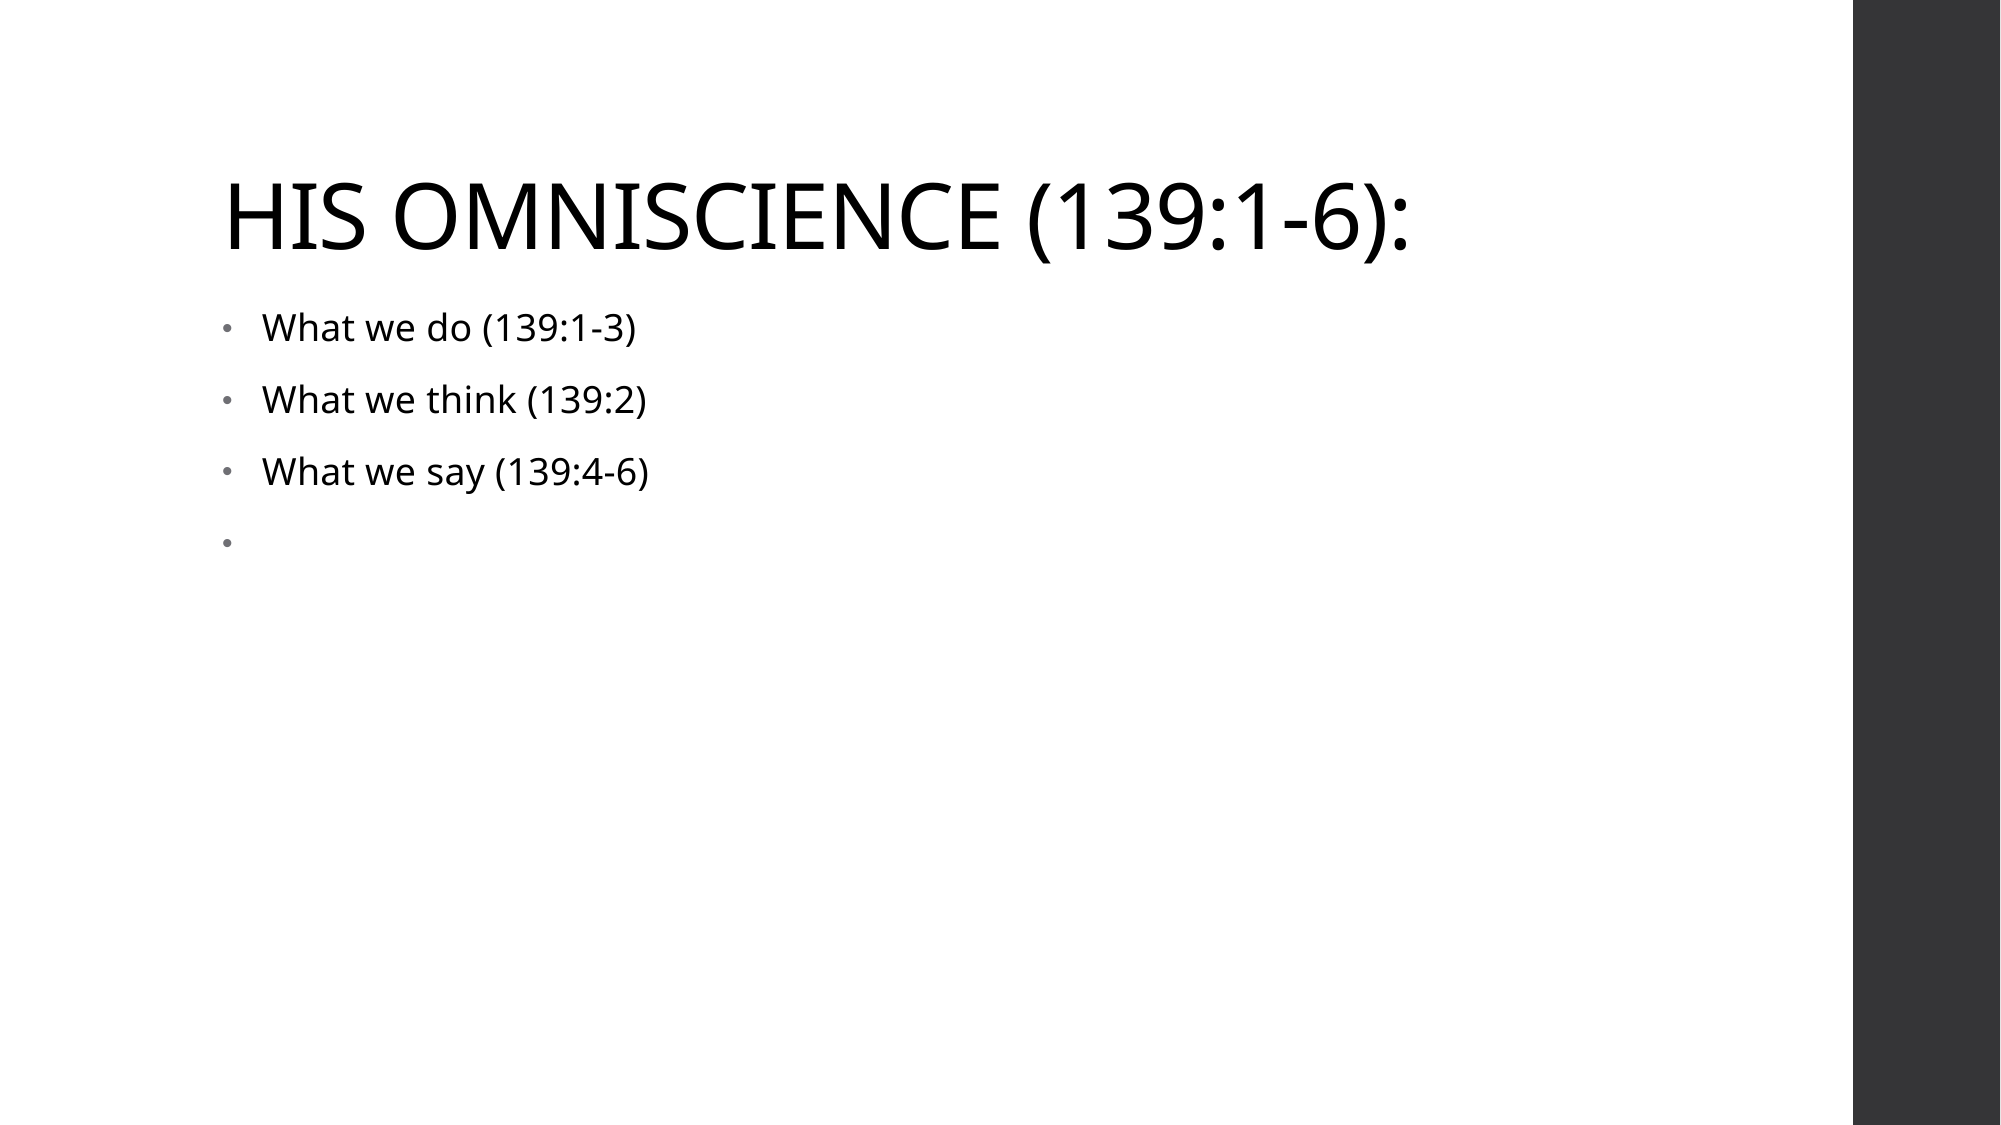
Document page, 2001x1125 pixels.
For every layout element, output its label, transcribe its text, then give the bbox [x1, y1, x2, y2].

title HIS OMNISCIENCE (139:1-6): [206, 60, 1797, 278]
list What we do (139:1-3) What we think (139:2) What we say (139:4-6) [206, 299, 1617, 1014]
